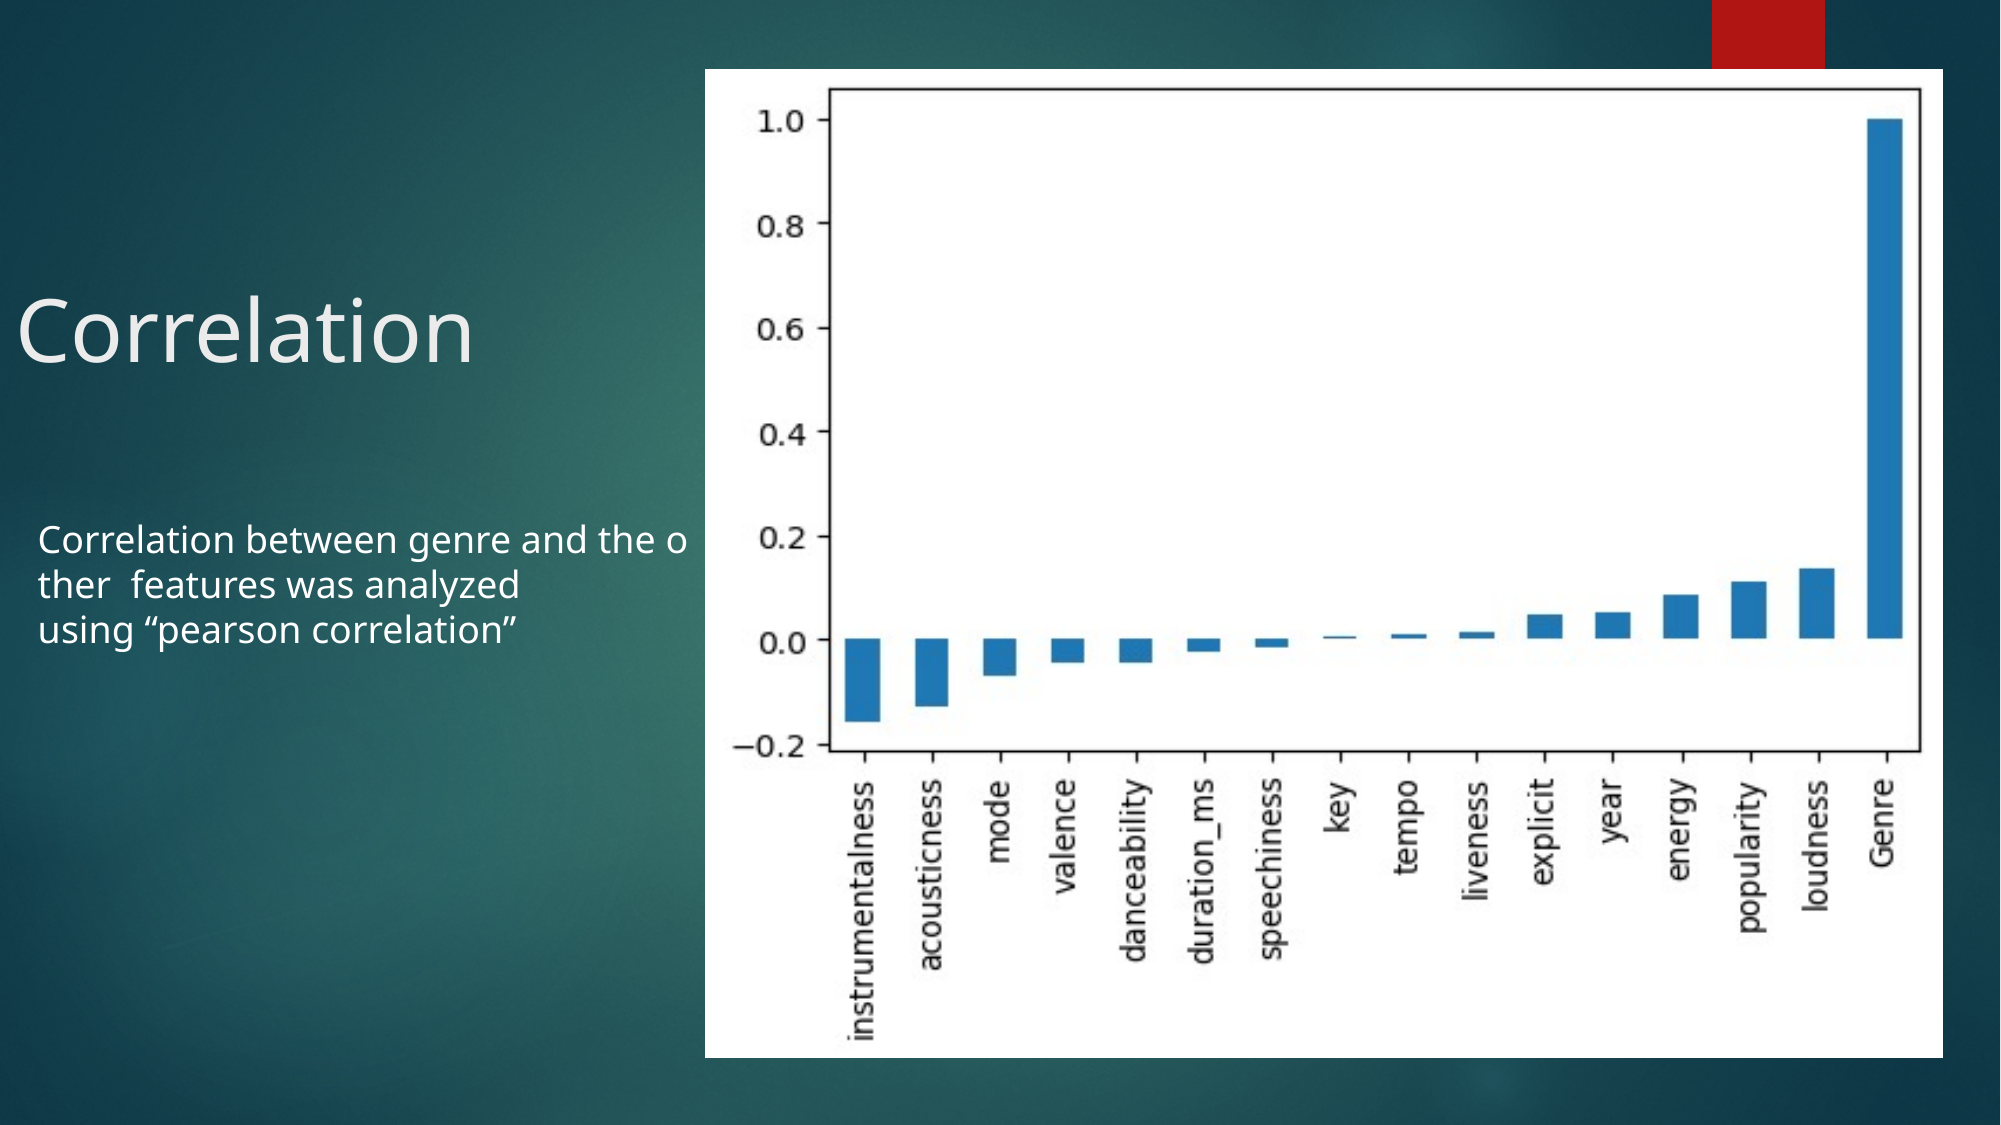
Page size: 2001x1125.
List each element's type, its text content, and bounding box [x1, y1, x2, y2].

text_box Correlation between genre and the other features was analyzed using “pearson correlation” [22, 508, 709, 660]
picture [705, 69, 1943, 1058]
title Correlation [0, 267, 648, 488]
